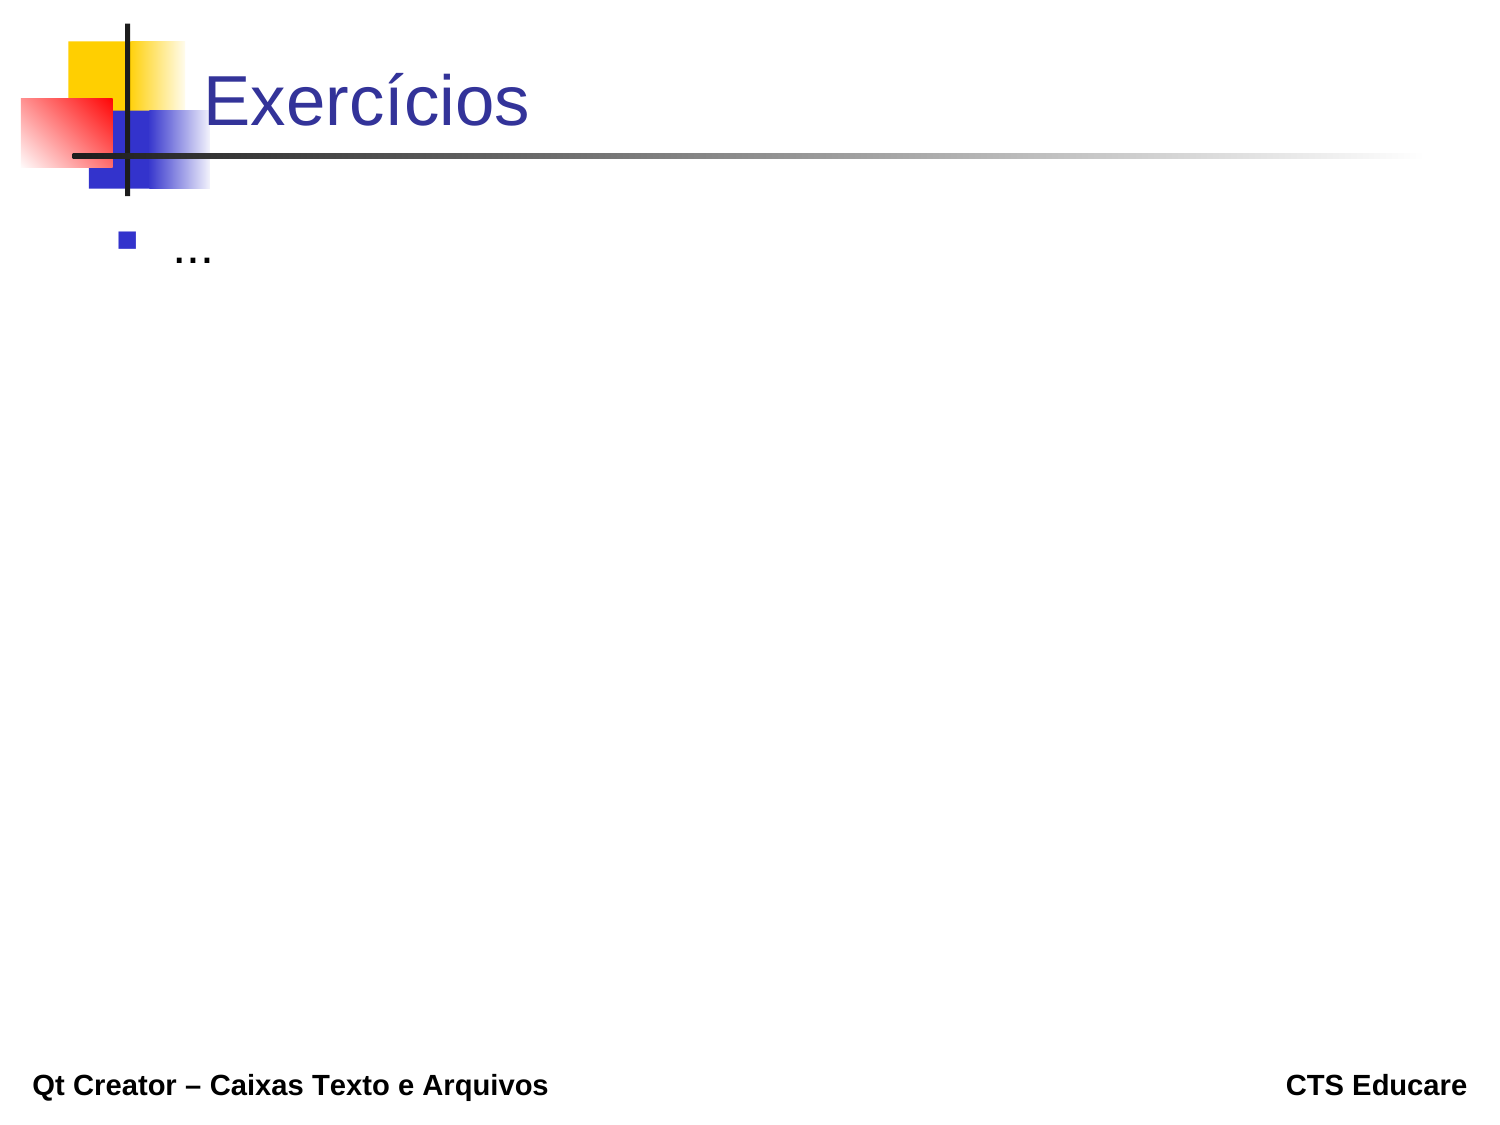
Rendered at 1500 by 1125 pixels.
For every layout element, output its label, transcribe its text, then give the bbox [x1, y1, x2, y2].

title Exercícios [188, 46, 1468, 149]
list ... [100, 206, 1447, 1024]
